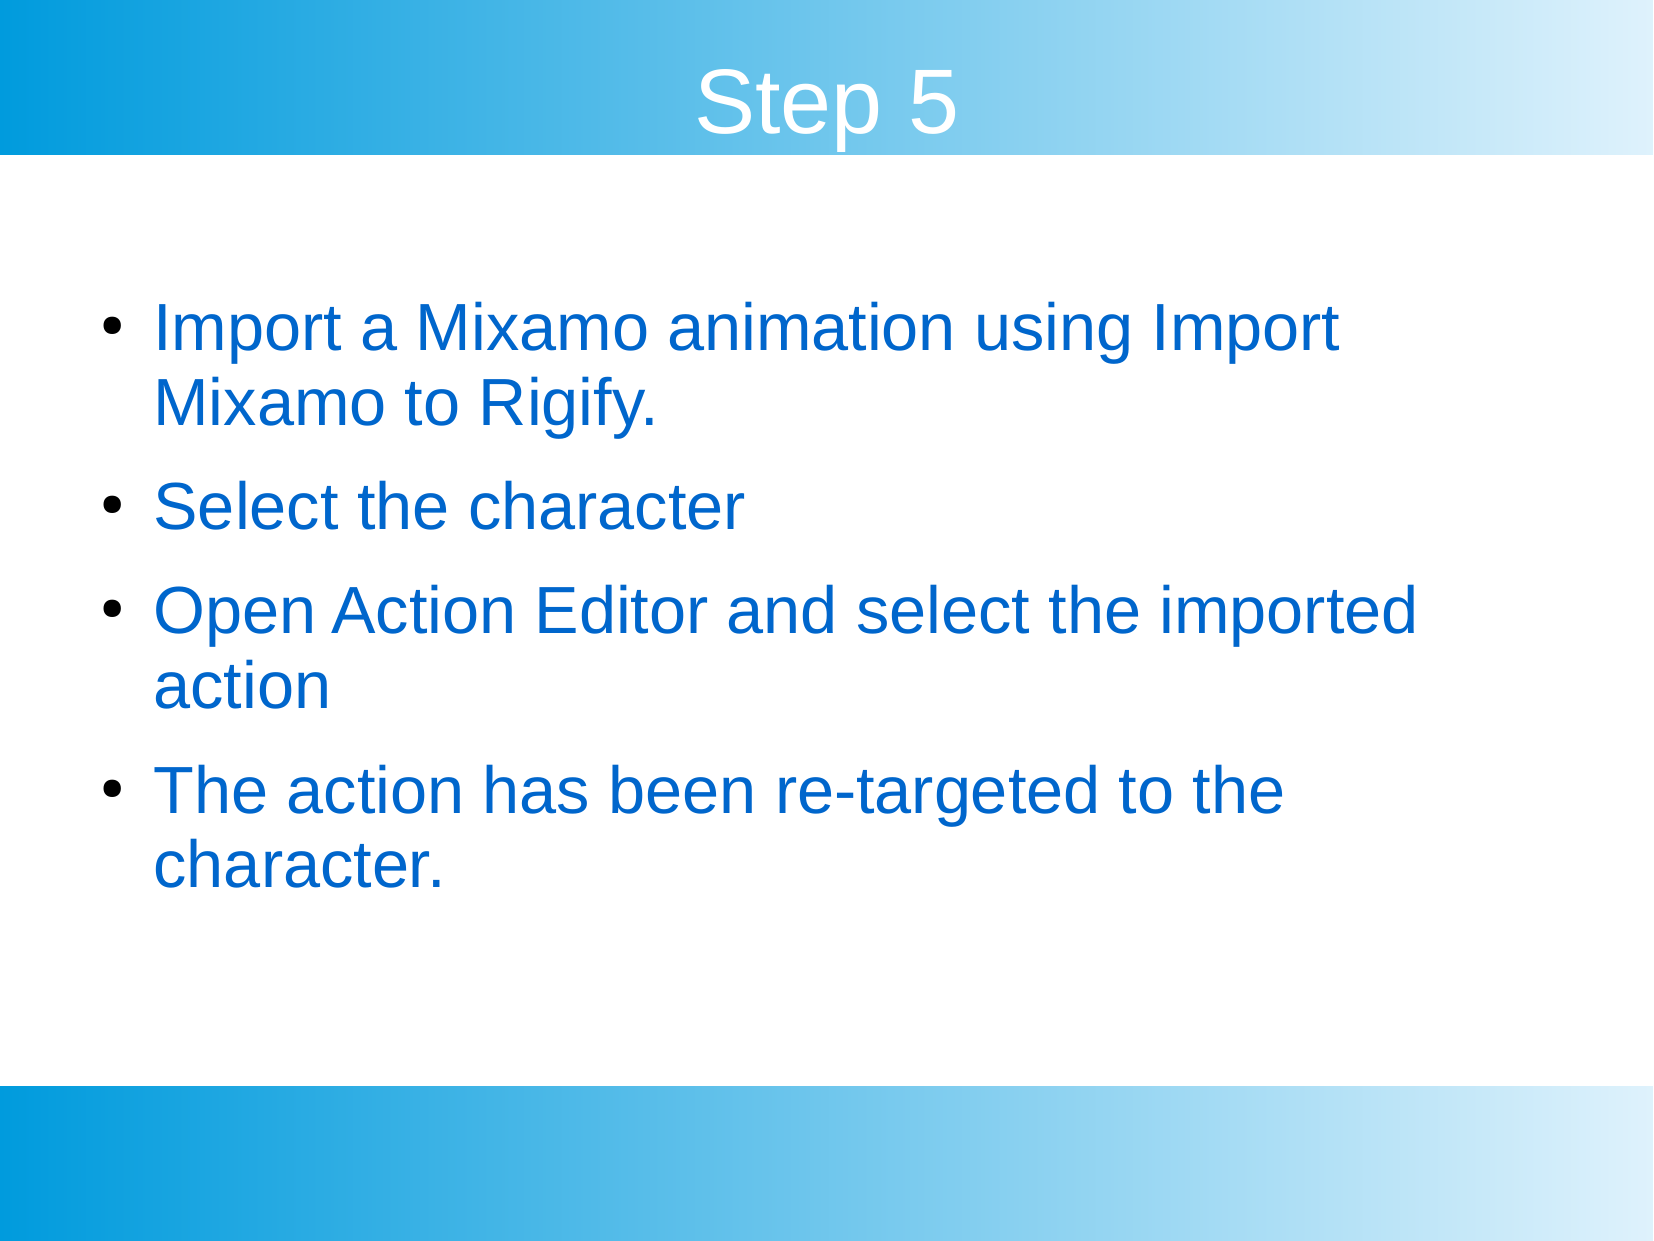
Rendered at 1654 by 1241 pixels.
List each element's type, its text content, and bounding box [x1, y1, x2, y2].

list Import a Mixamo animation using Import Mixamo to Rigify. Select the character Open Action Editor and select the imported action The action has been re-targeted to the character. [82, 290, 1571, 1010]
title Step 5 [82, 49, 1571, 155]
